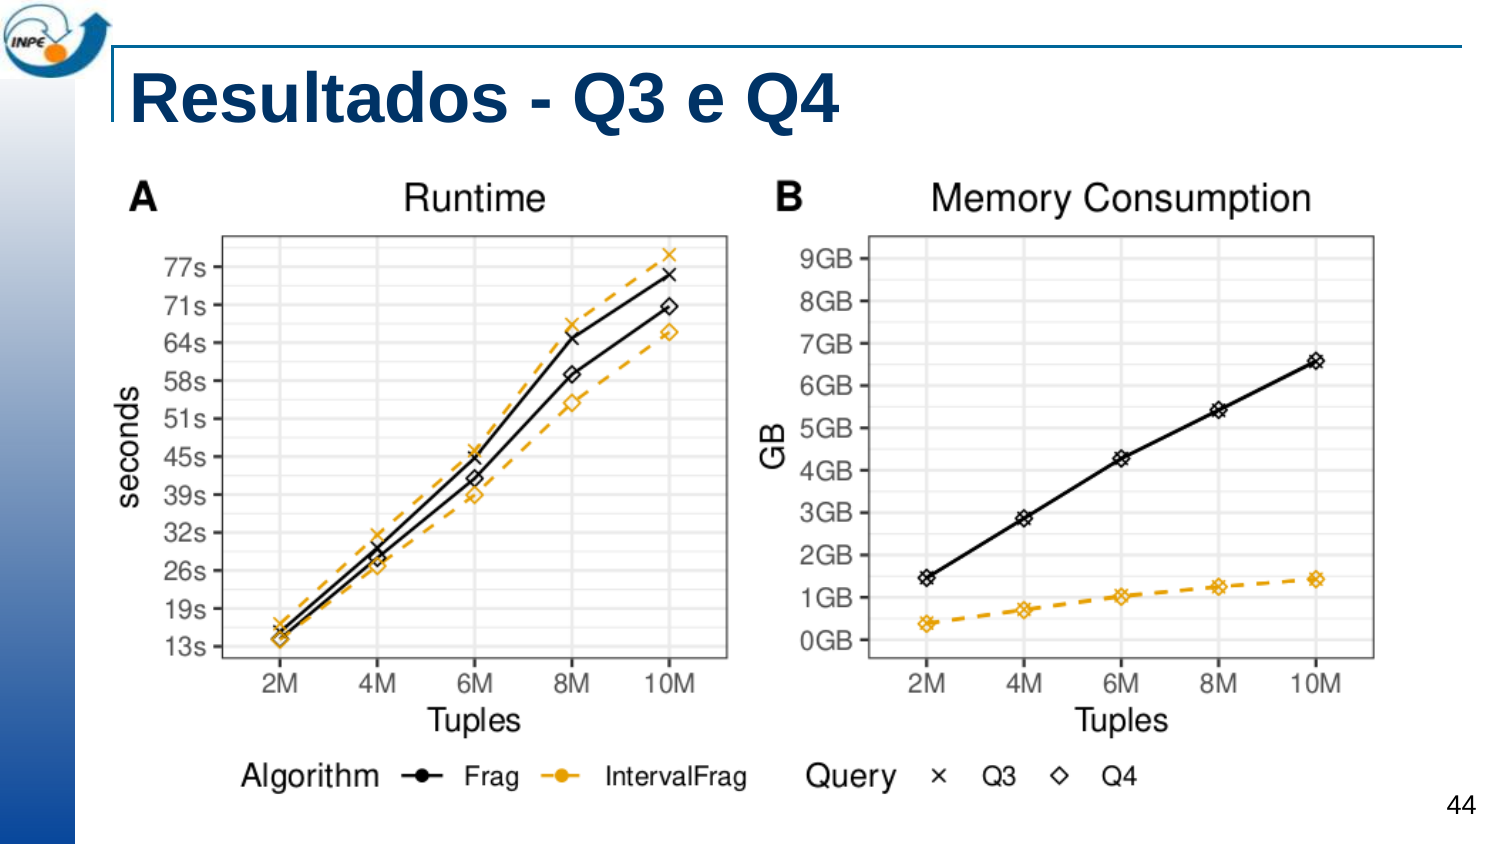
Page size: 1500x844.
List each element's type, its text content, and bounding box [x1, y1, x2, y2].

picture [0, 0, 113, 79]
picture [111, 150, 1389, 804]
slide_number <number> [1403, 779, 1494, 844]
title Resultados - Q3 e Q4 [112, 46, 1450, 141]
